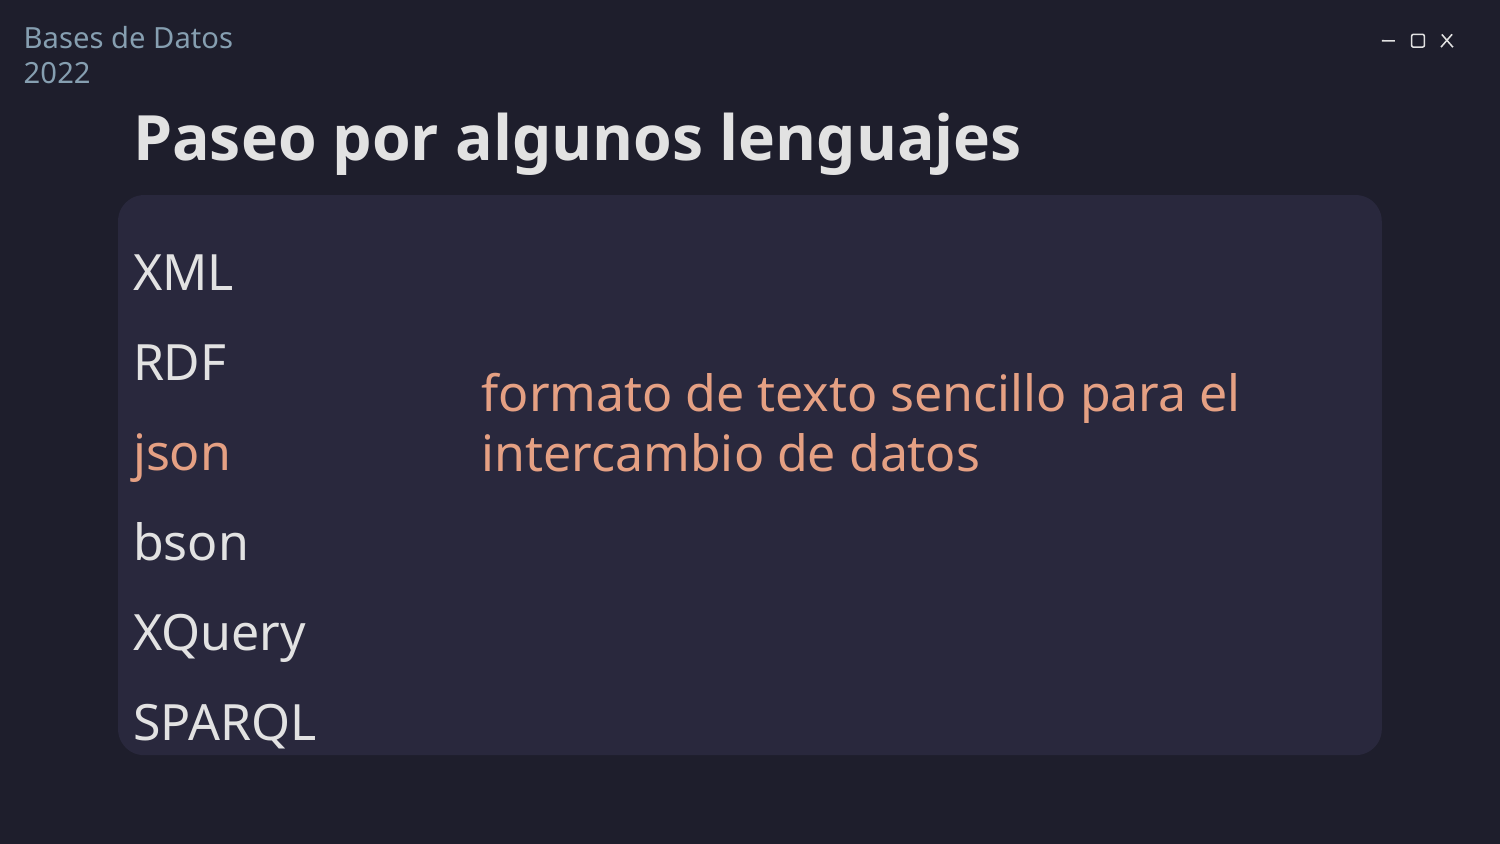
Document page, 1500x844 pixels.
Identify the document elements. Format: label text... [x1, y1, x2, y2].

title Paseo por algunos lenguajes [118, 88, 1382, 183]
list XML RDF json bson XQuery SPARQL [118, 195, 1382, 750]
text_box formato de texto sencillo para el intercambio de datos [466, 346, 1355, 497]
